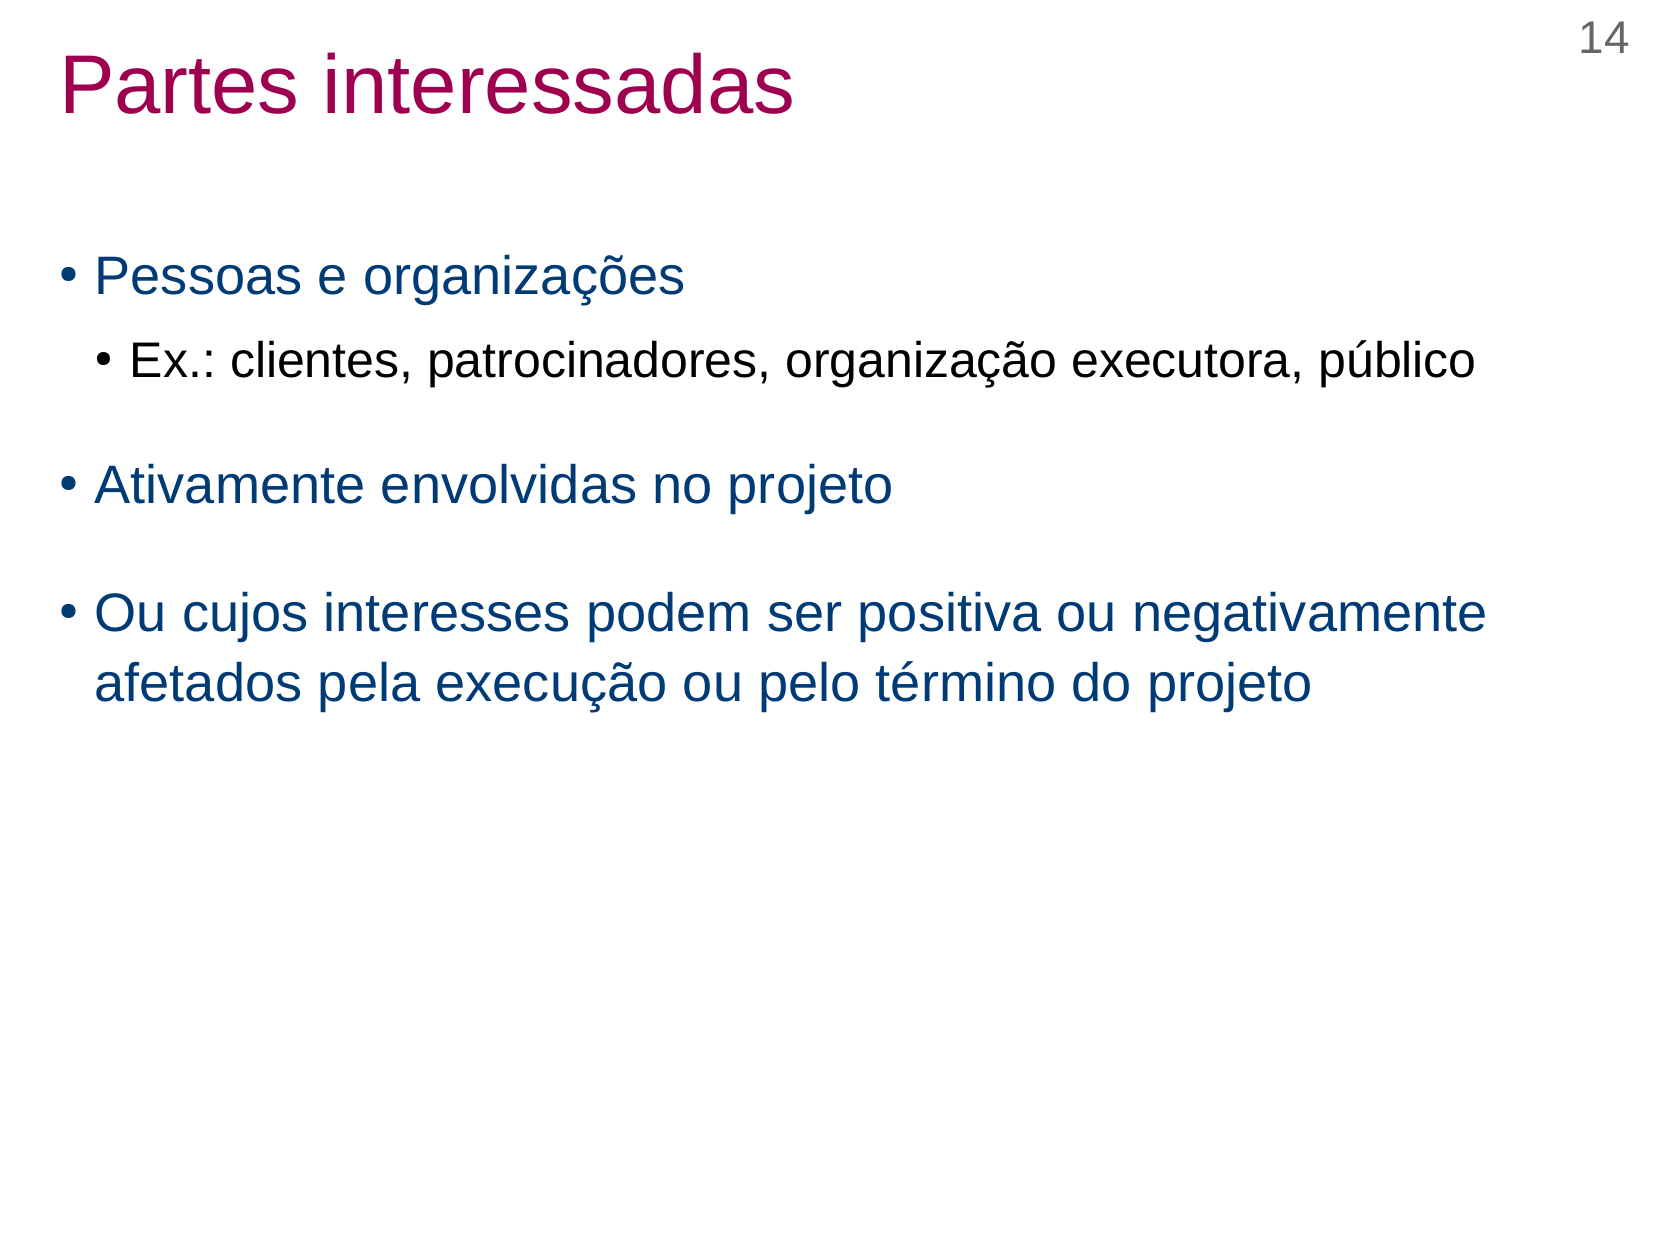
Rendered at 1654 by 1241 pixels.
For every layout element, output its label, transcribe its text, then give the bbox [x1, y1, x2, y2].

list Pessoas e organizações Ex.: clientes, patrocinadores, organização executora, público Ativamente envolvidas no projeto Ou cujos interesses podem ser positiva ou negativamente afetados pela execução ou pelo término do projeto [59, 236, 1595, 1211]
title Partes interessadas [59, 29, 1595, 148]
